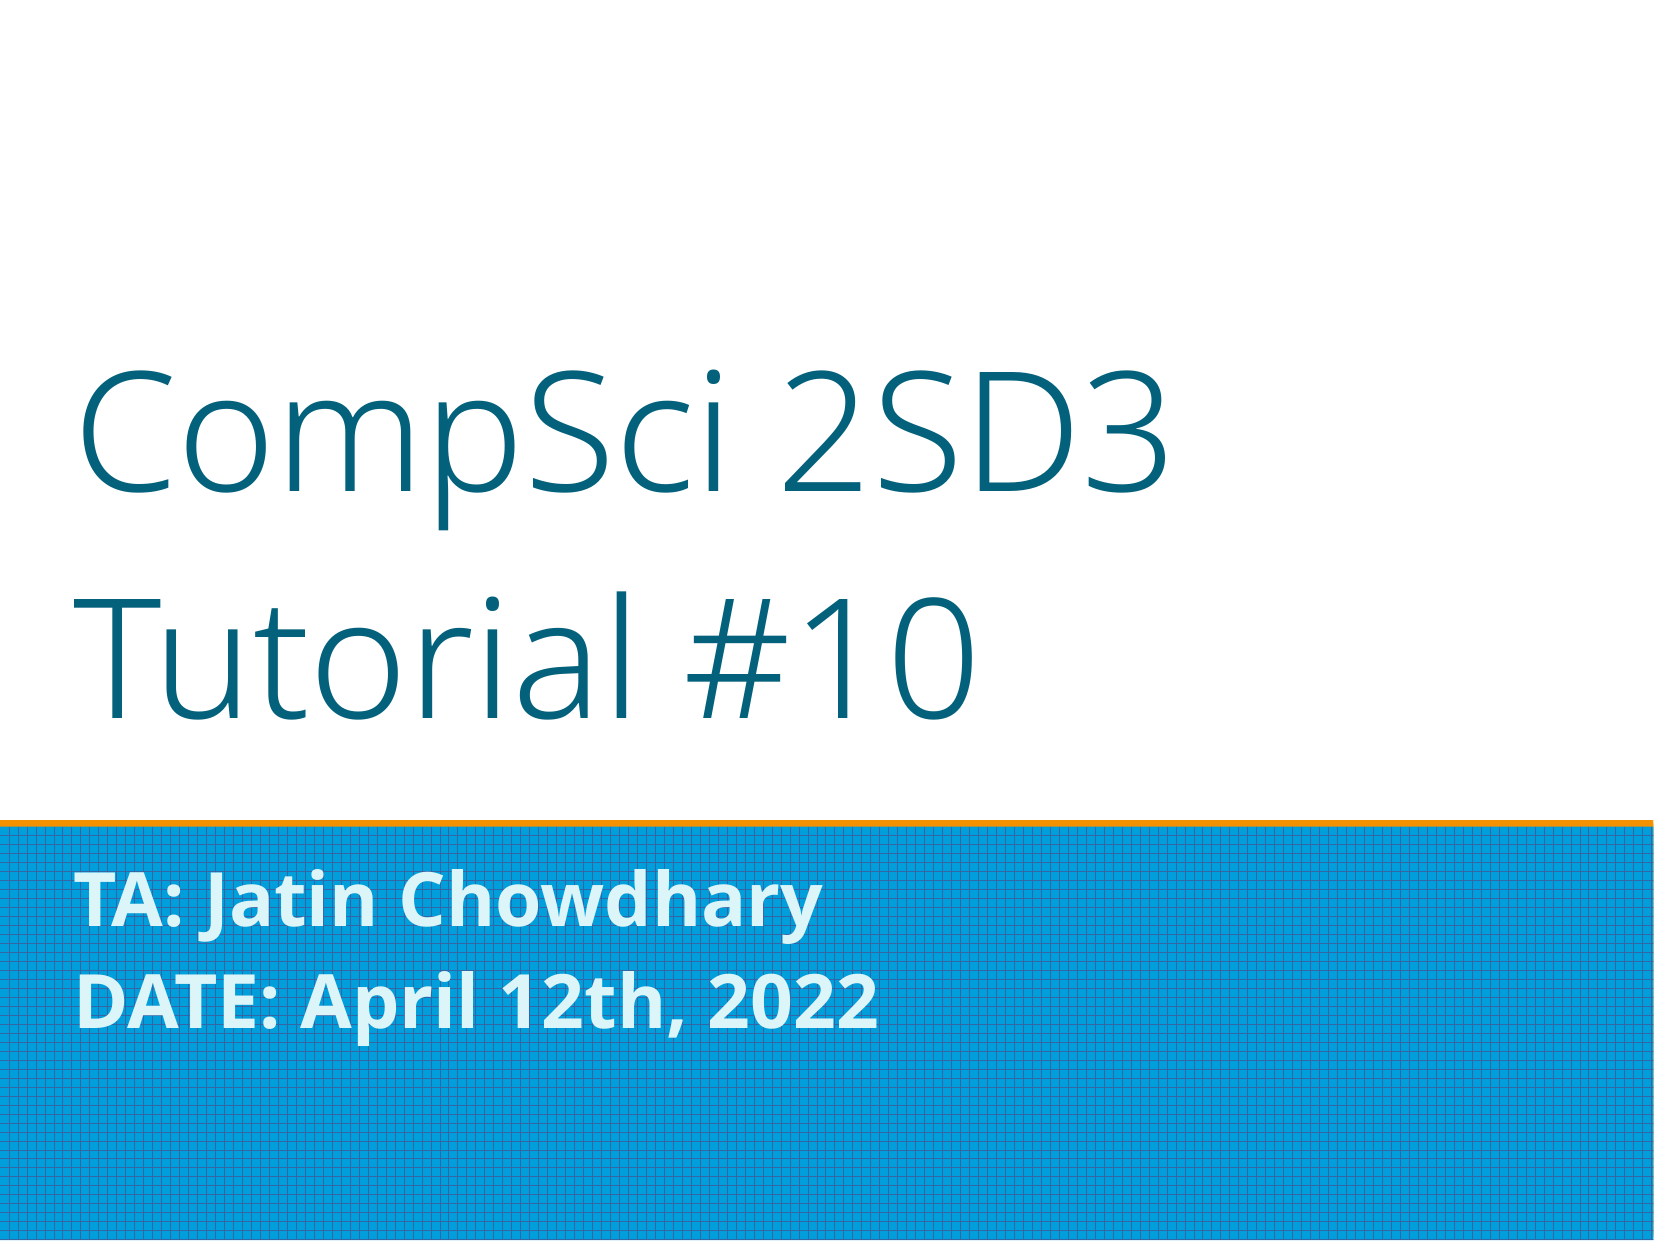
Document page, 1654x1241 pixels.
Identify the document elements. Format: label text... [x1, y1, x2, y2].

subtitle TA: Jatin Chowdhary DATE: April 12th, 2022 [73, 846, 1551, 1103]
title CompSci 2SD3 Tutorial #10 [73, 59, 1551, 768]
